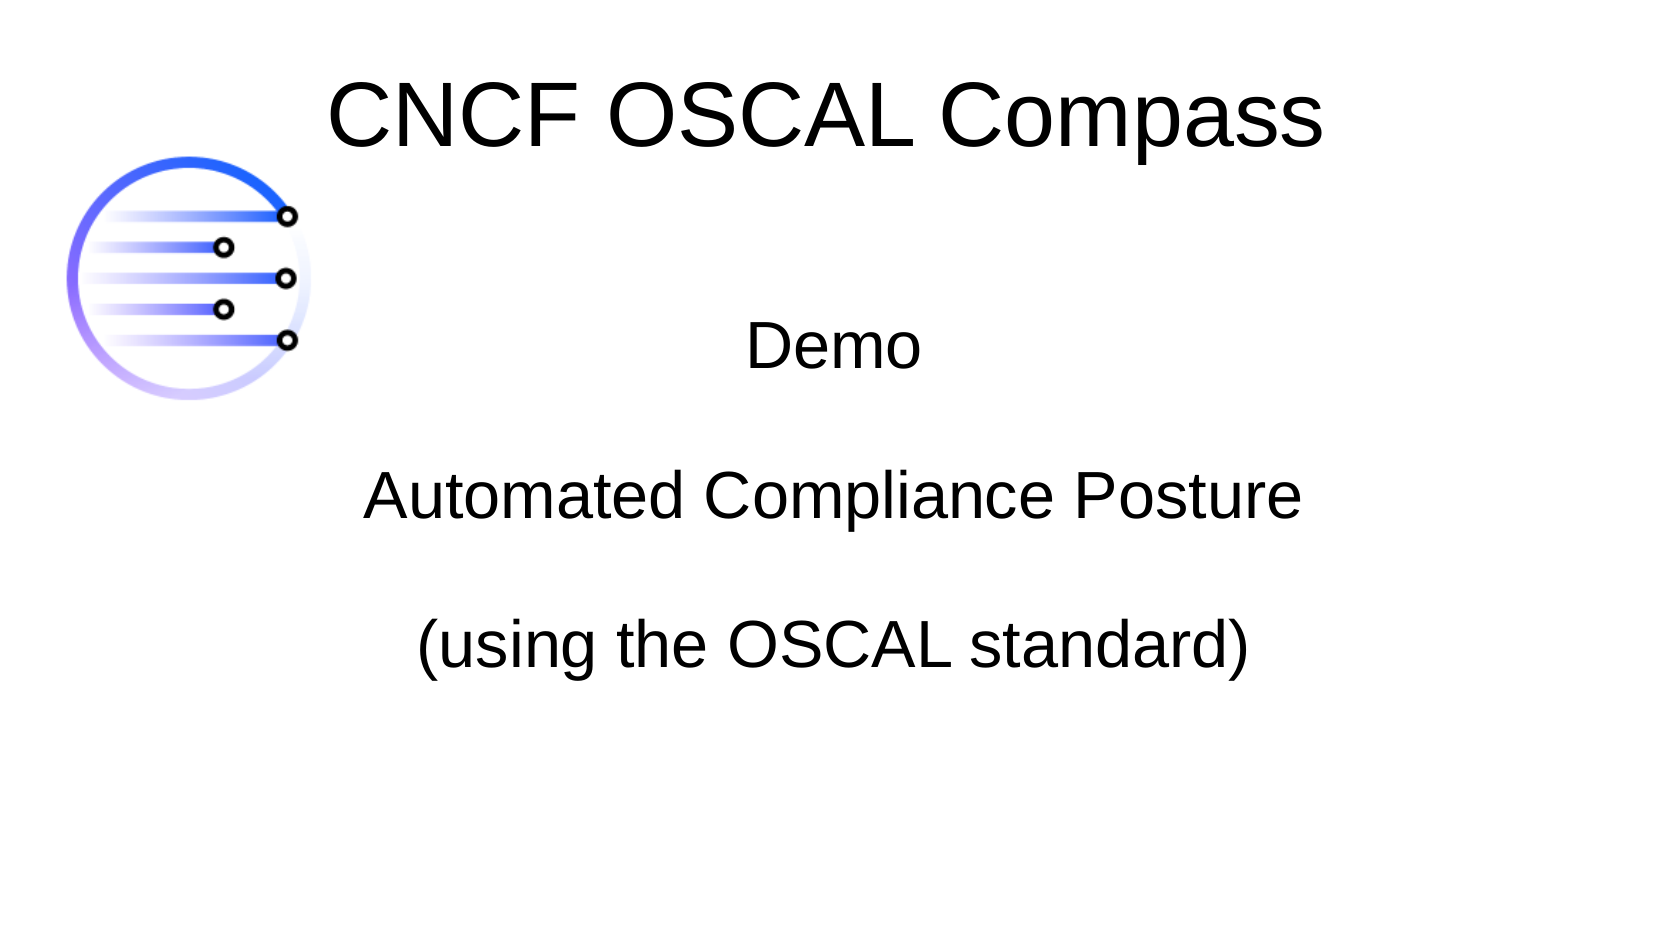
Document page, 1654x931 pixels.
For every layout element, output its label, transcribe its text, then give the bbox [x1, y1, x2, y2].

subtitle Demo Automated Compliance Posture (using the OSCAL standard) [90, 225, 1579, 766]
picture [47, 137, 331, 421]
title CNCF OSCAL Compass [82, 37, 1571, 193]
